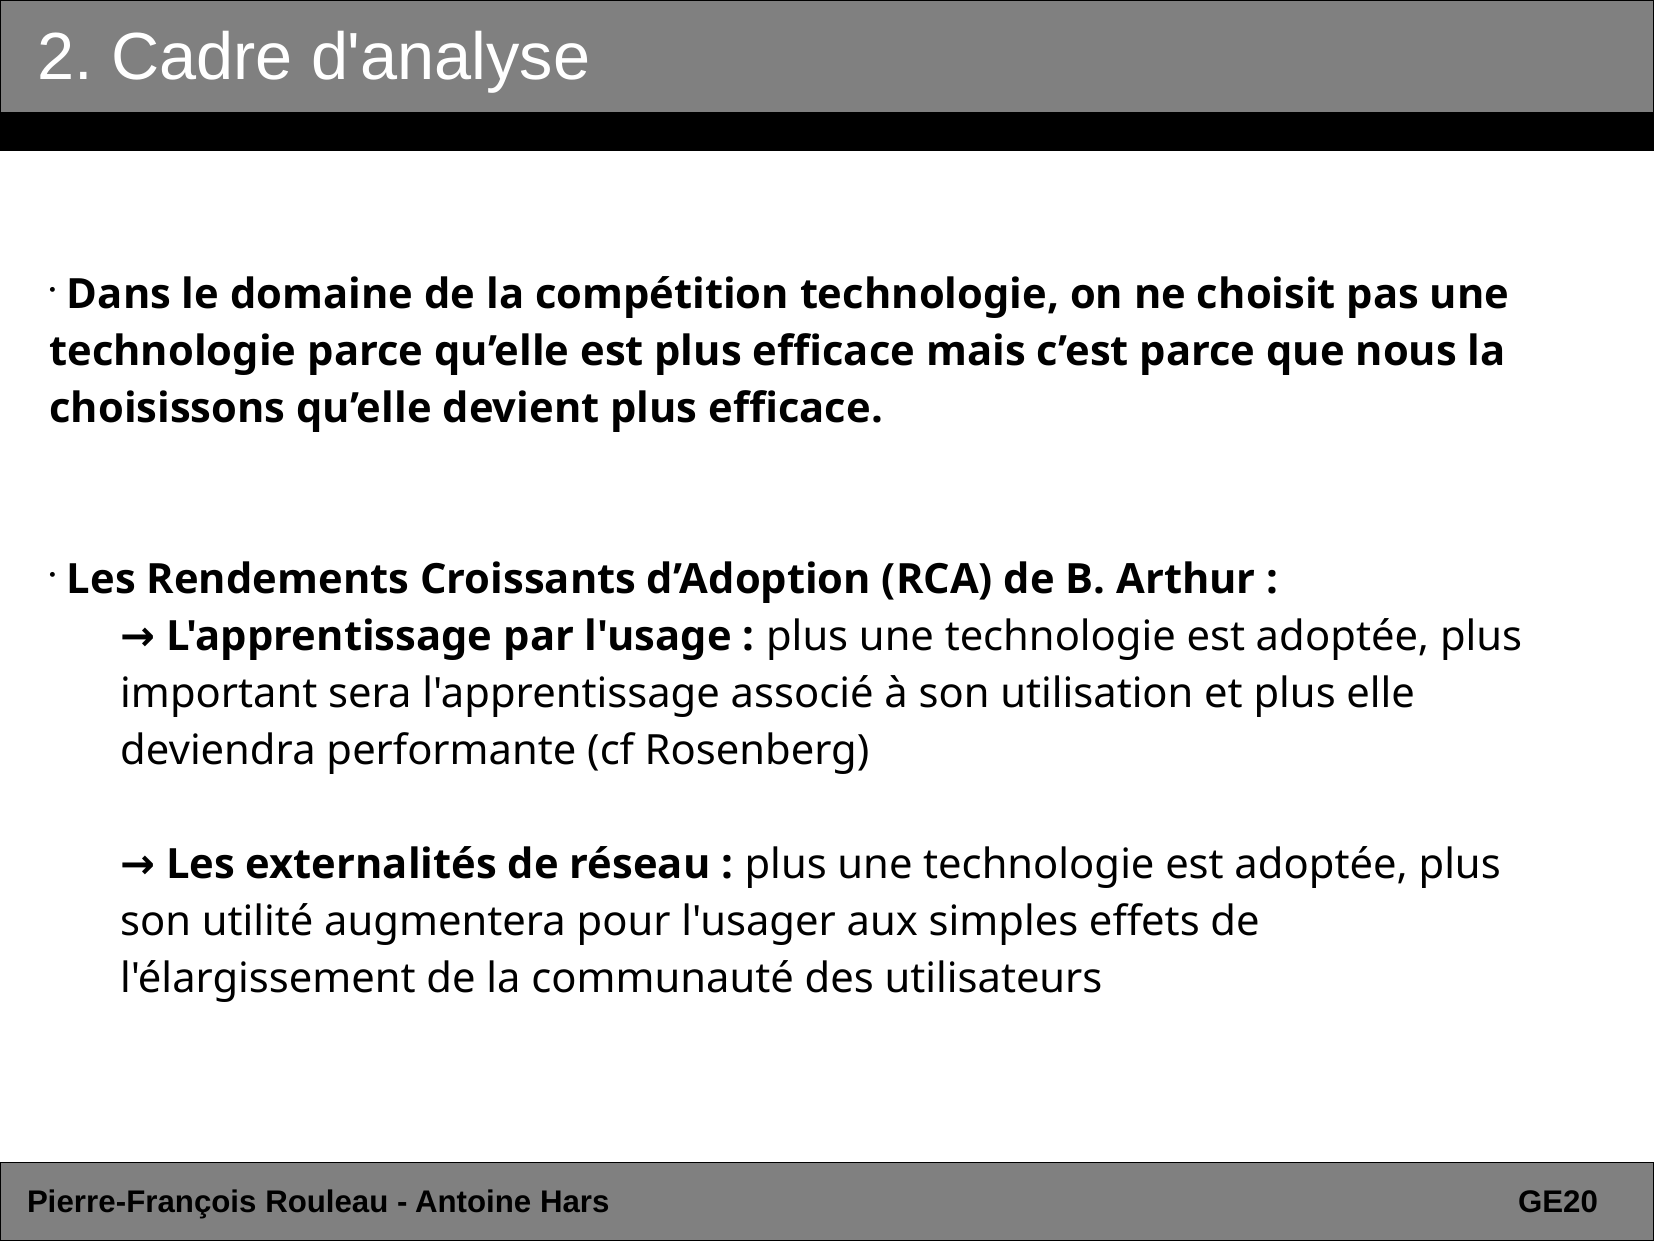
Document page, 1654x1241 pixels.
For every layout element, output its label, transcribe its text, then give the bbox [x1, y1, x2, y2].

title 2. Cadre d'analyse [37, 0, 1526, 113]
text_box [0, 0, 1654, 151]
text_box [638, 1162, 1462, 1241]
text_box Pierre-François Rouleau - Antoine Hars [0, 1162, 638, 1241]
text_box GE20 [1462, 1162, 1654, 1241]
subtitle Dans le domaine de la compétition technologie, on ne choisit pas une technologie parce qu’elle est plus efficace mais c’est parce que nous la choisissons qu’elle devient plus efficace. Les Rendements Croissants d’Adoption (RCA) de B. Arthur : → L'apprentissage par l'usage : plus une technologie est adoptée, plus important sera l'apprentissage associé à son utilisation et plus elle deviendra performante (cf Rosenberg) → Les externalités de réseau : plus une technologie est adoptée, plus son utilité augmentera pour l'usager aux simples effets de l'élargissement de la communauté des utilisateurs [49, 225, 1538, 1044]
